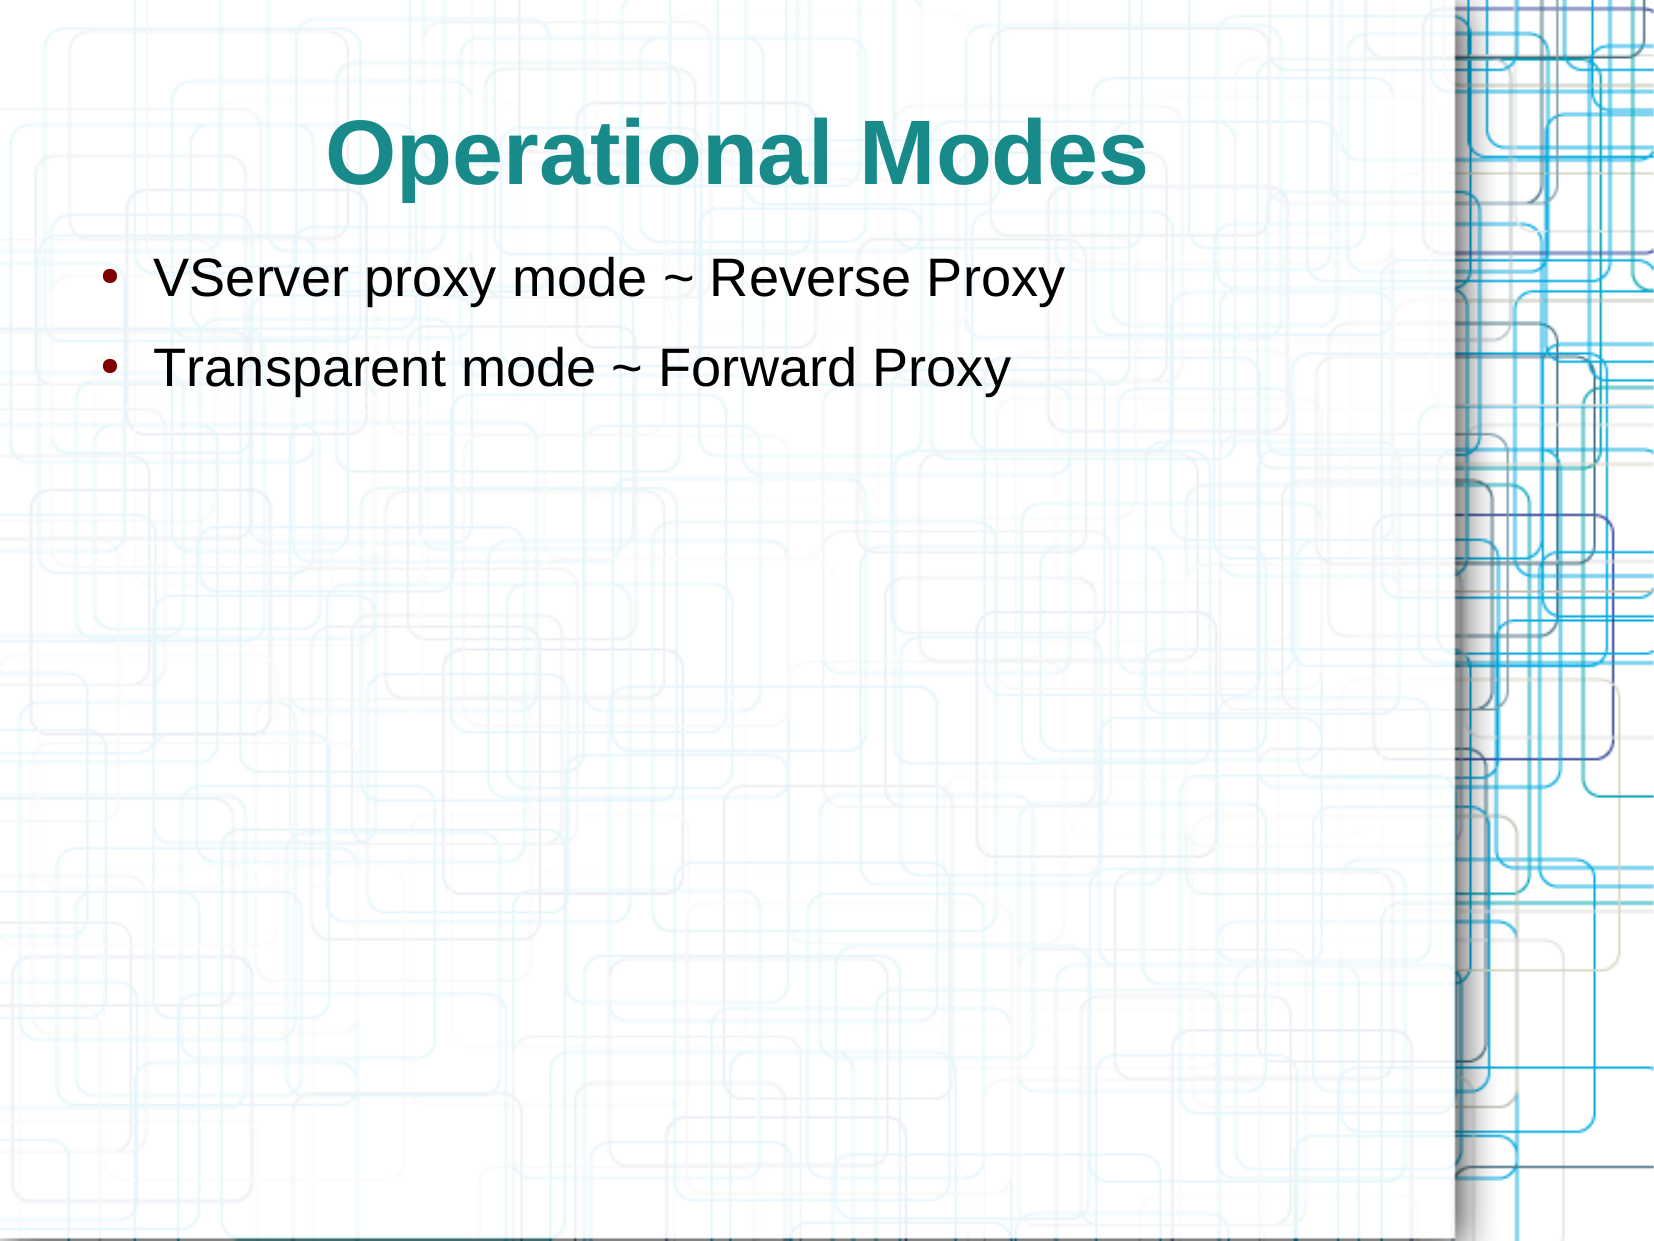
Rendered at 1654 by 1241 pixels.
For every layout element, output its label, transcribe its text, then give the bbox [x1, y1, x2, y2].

picture [0, 0, 1654, 1241]
list VServer proxy mode ~ Reverse Proxy Transparent mode ~ Forward Proxy [82, 247, 1418, 967]
title Operational Modes [59, 49, 1418, 257]
